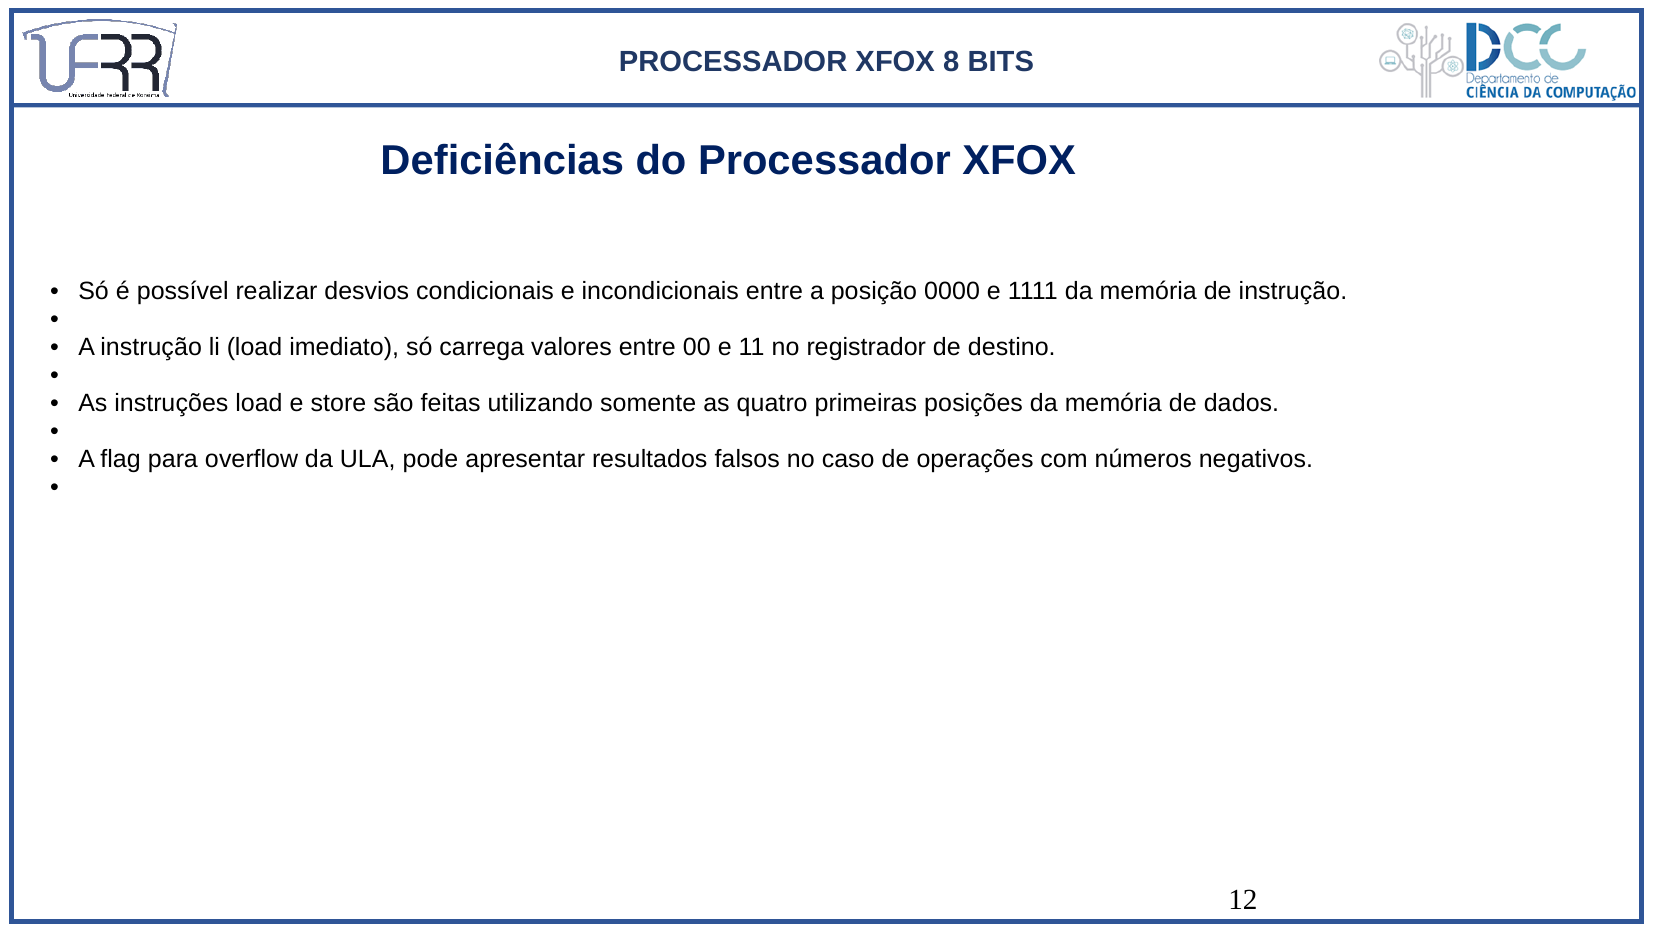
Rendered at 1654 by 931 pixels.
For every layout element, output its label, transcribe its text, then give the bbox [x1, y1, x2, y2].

text_box [1228, 924, 1614, 931]
text_box [1228, 889, 1614, 919]
picture [22, 19, 177, 97]
picture [1379, 16, 1636, 101]
title PROCESSADOR XFOX 8 BITS [177, 37, 1379, 83]
text_box Deficiências do Processador XFOX Só é possível realizar desvios condicionais e incondicionais entre a posição 0000 e 1111 da memória de instrução. A instrução li (load imediato), só carrega valores entre 00 e 11 no registrador de destino. As instruções load e store são feitas utilizando somente as quatro primeiras posições da memória de dados. A flag para overflow da ULA, pode apresentar resultados falsos no caso de operações com números negativos. [35, 129, 1619, 889]
